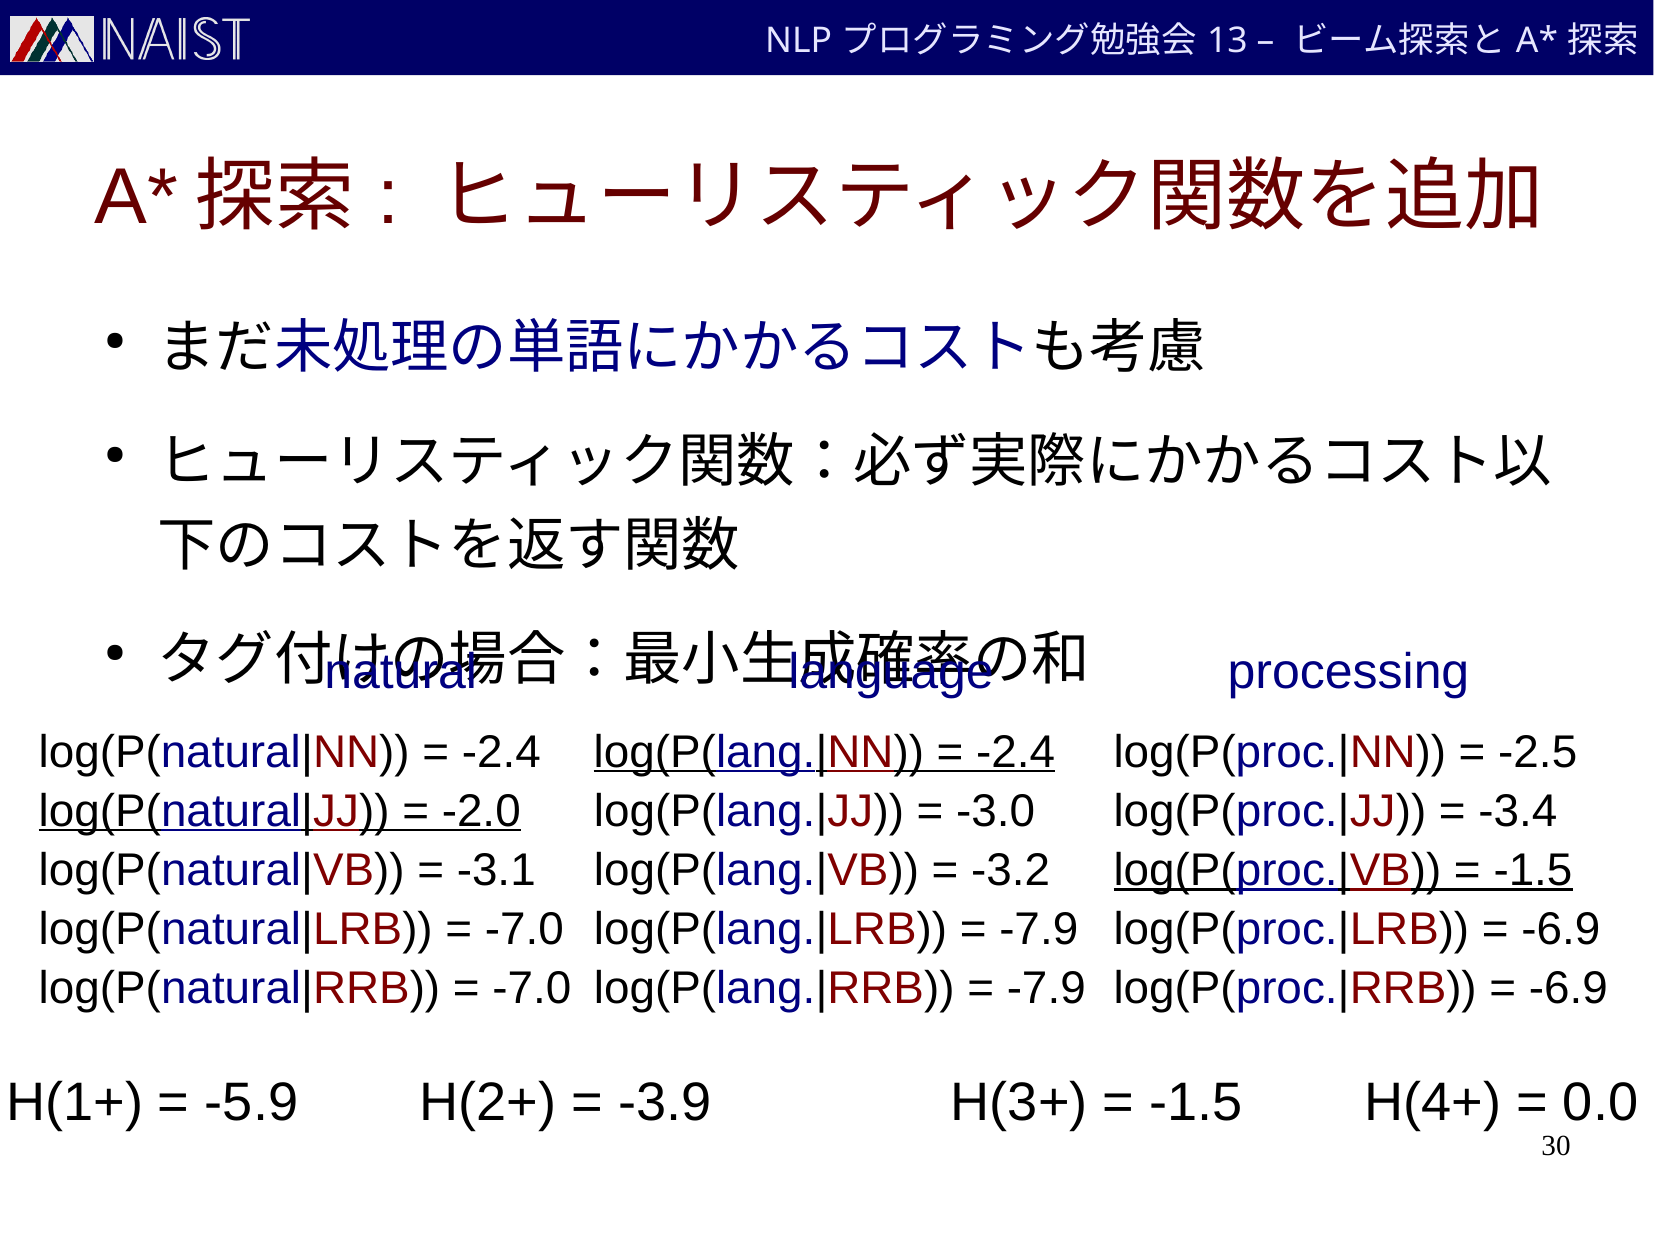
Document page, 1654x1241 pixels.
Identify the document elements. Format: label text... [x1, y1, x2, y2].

picture [10, 16, 94, 62]
picture [102, 17, 251, 60]
text_box log(P(proc.|NN)) = -2.5 [1098, 718, 1593, 785]
text_box natural language processing [238, 635, 1538, 707]
text_box log(P(proc.|VB)) = -1.5 [1098, 836, 1588, 895]
text_box H(4+) = 0.0 [1349, 1063, 1654, 1140]
text_box H(1+) = -5.9 [0, 1063, 314, 1140]
text_box log(P(natural|RRB)) = -7.0 [23, 954, 579, 1021]
text_box log(P(natural|LRB)) = -7.0 [23, 895, 579, 954]
text_box log(P(lang.|NN)) = -2.4 [579, 718, 1071, 785]
text_box log(P(proc.|JJ)) = -3.4 [1098, 777, 1573, 836]
text_box log(P(proc.|RRB)) = -6.9 [1098, 954, 1623, 1021]
text_box log(P(lang.|RRB)) = -7.9 [579, 954, 1098, 1021]
text_box log(P(lang.|VB)) = -3.2 [579, 836, 1066, 895]
text_box log(P(natural|NN)) = -2.4 [23, 718, 556, 785]
text_box log(P(proc.|LRB)) = -6.9 [1098, 895, 1616, 954]
text_box log(P(natural|JJ)) = -2.0 [23, 777, 536, 836]
text_box H(2+) = -3.9 [404, 1063, 727, 1140]
text_box H(3+) = -1.5 [936, 1063, 1259, 1140]
text_box log(P(lang.|LRB)) = -7.9 [579, 895, 1094, 954]
text_box log(P(natural|VB)) = -3.1 [23, 836, 551, 895]
list まだ未処理の単語にかかるコストも考慮 ヒューリスティック関数：必ず実際にかかるコスト以下のコストを返す関数 タグ付けの場合：最小生成確率の和 [86, 300, 1576, 611]
text_box log(P(lang.|JJ)) = -3.0 [579, 777, 1051, 836]
title A*探索: ヒューリスティック関数を追加 [75, 92, 1564, 285]
